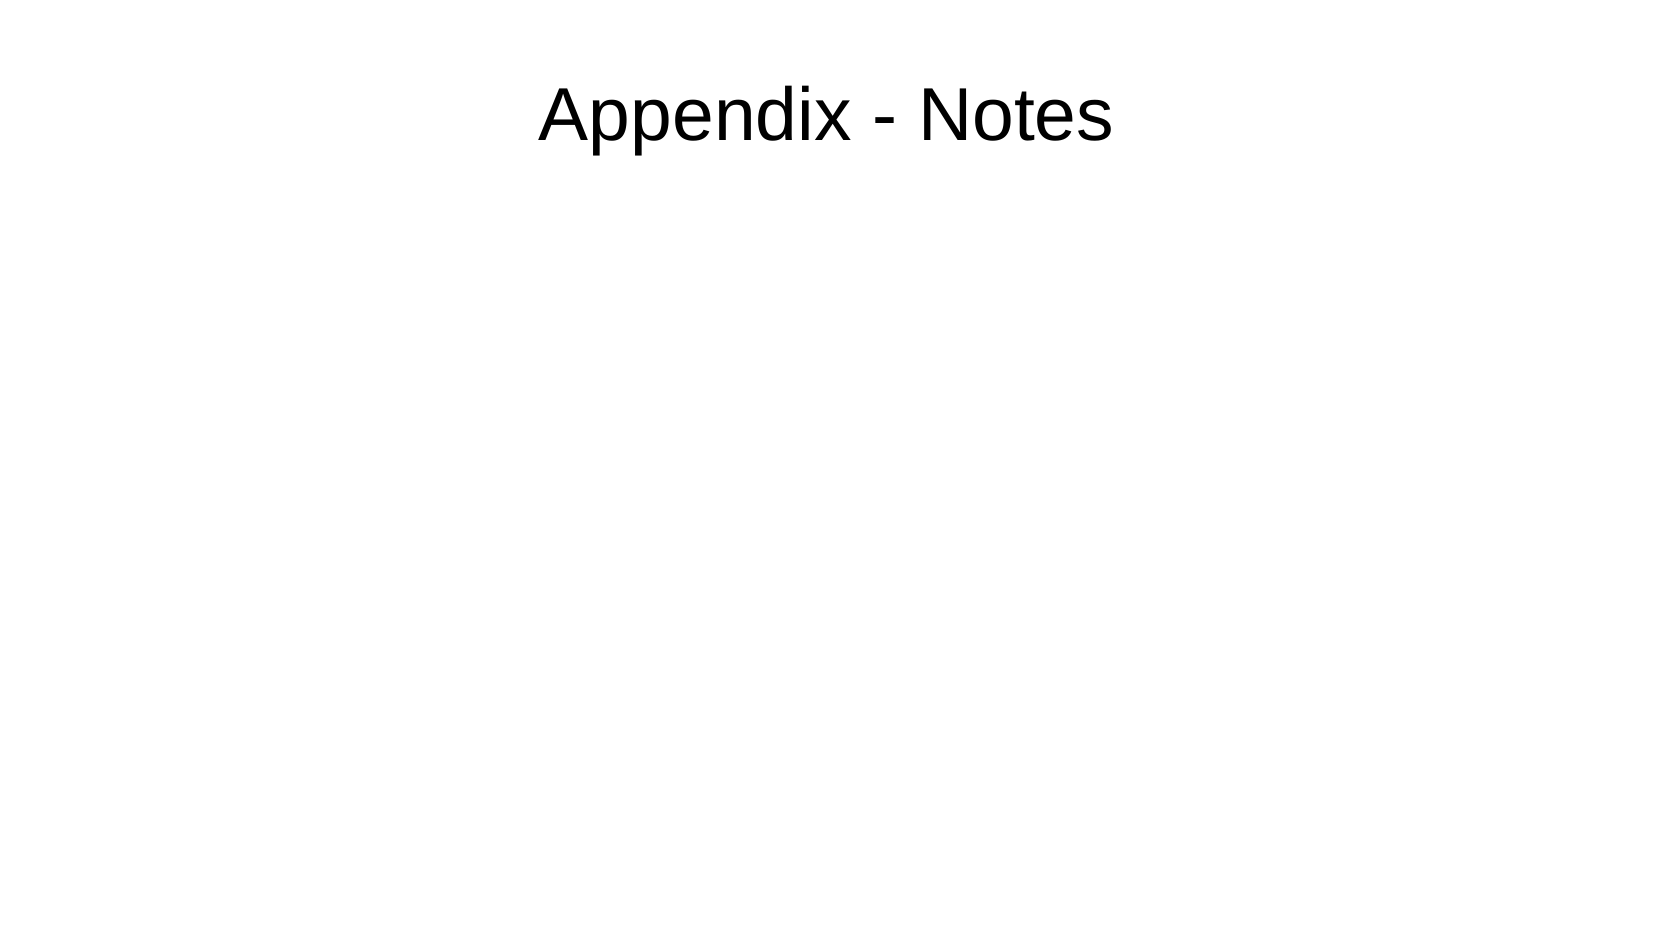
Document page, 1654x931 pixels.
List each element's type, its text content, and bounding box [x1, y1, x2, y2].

title Appendix - Notes [82, 37, 1571, 193]
